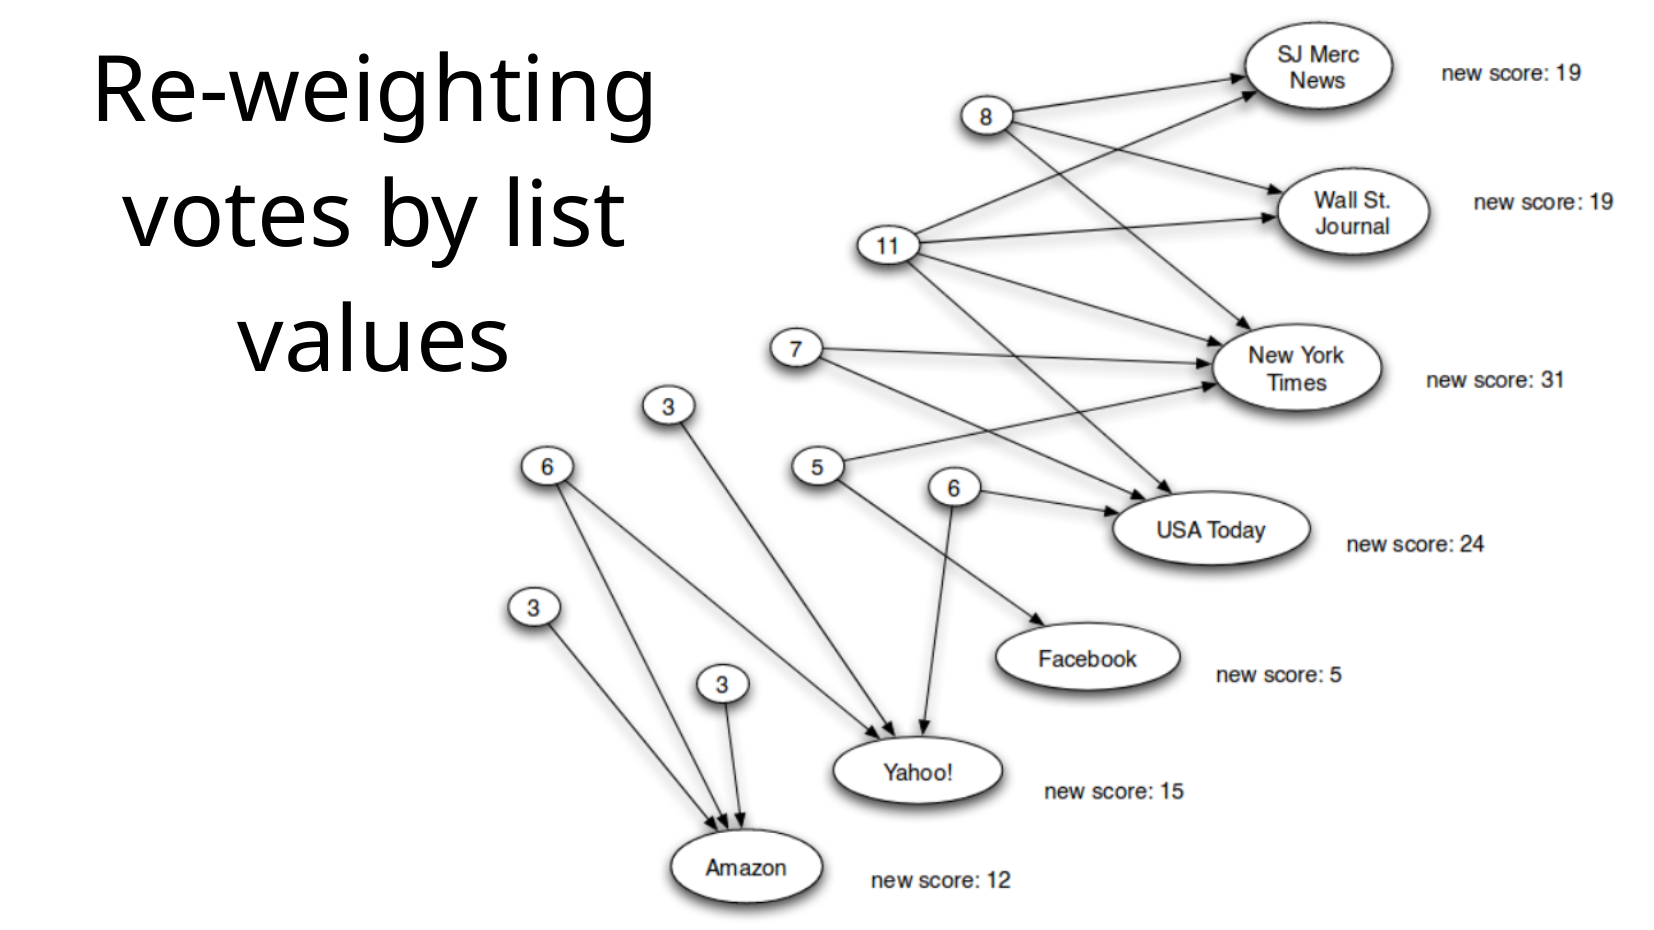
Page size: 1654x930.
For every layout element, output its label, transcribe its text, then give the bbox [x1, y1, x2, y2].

title Re-weighting votes by list values [0, 1, 751, 420]
picture [405, 3, 1650, 930]
